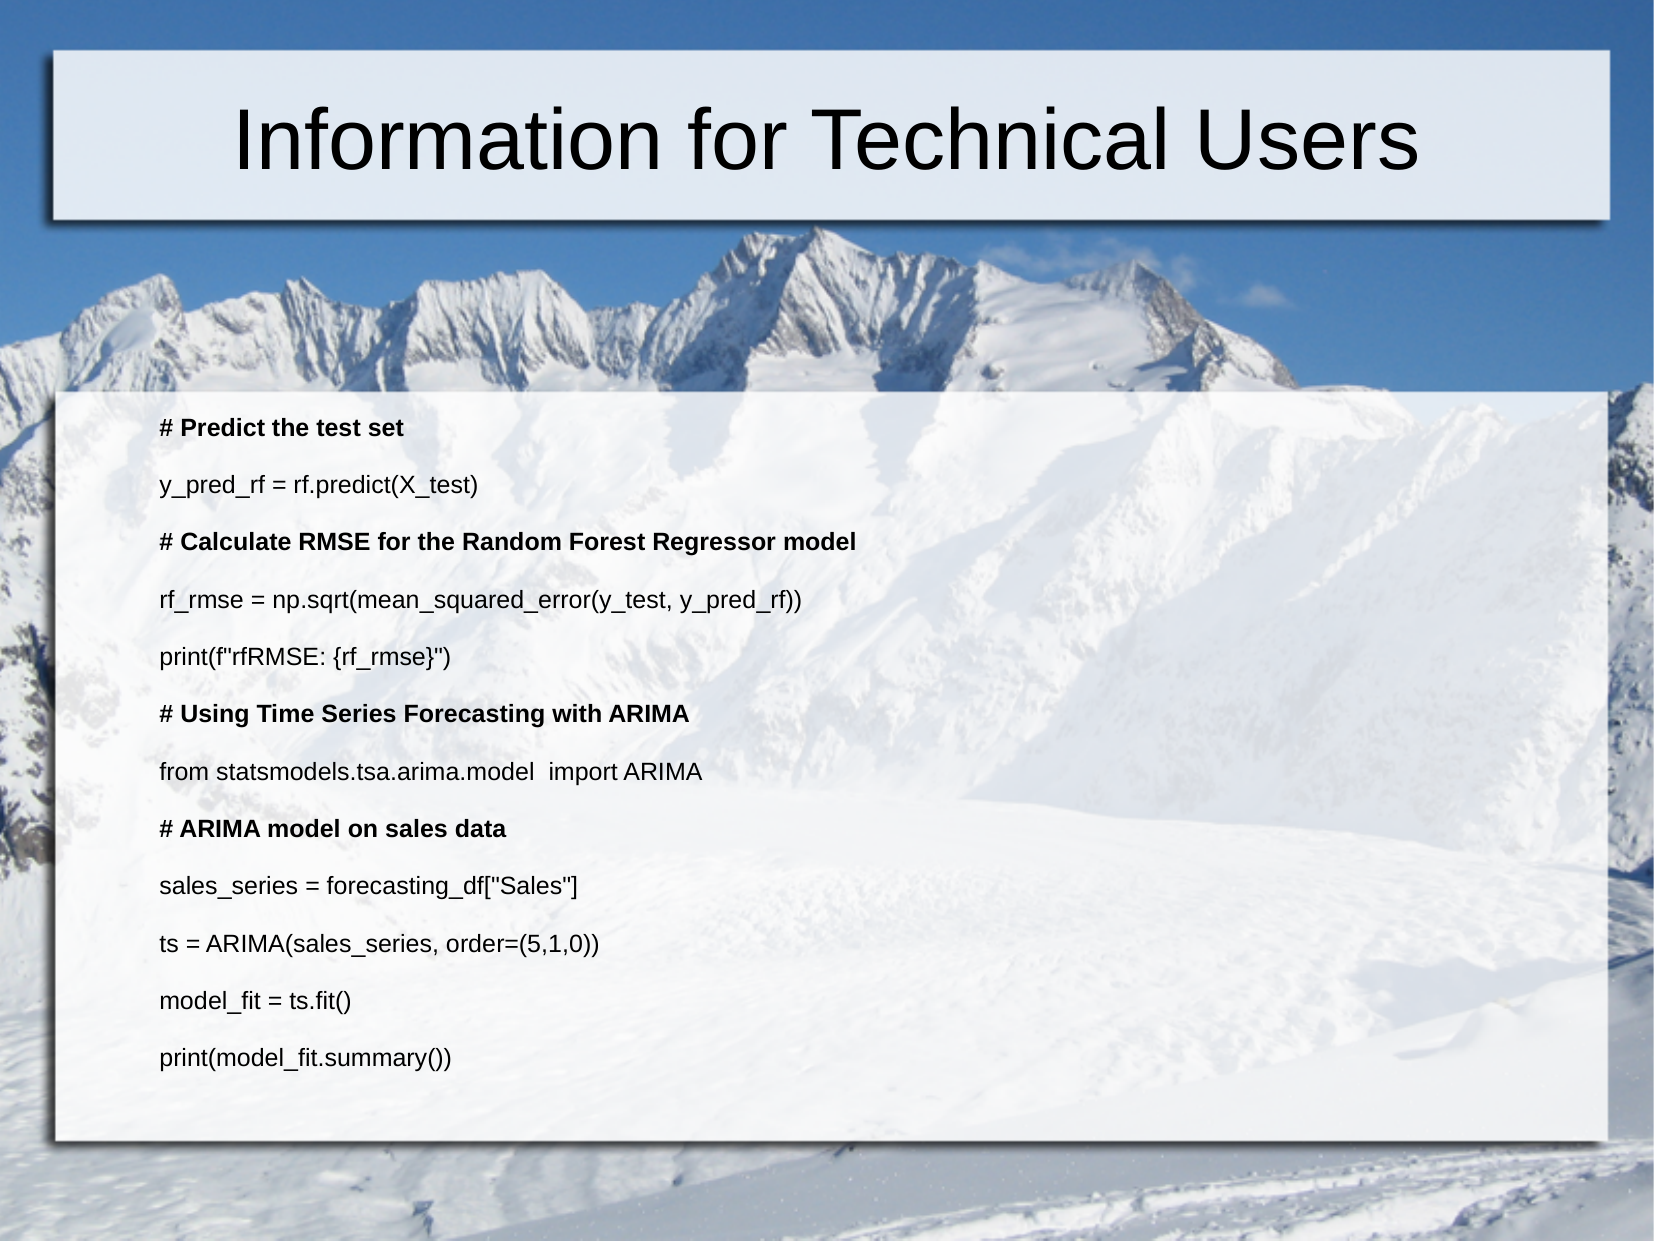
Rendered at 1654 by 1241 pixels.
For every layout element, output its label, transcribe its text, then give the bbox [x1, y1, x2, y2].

picture [0, 0, 1654, 1241]
title Information for Technical Users [59, 61, 1595, 219]
list # Predict the test set y_pred_rf = rf.predict(X_test) # Calculate RMSE for the Random Forest Regressor model rf_rmse = np.sqrt(mean_squared_error(y_test, y_pred_rf)) print(f"rfRMSE: {rf_rmse}") # Using Time Series Forecasting with ARIMA from statsmodels.tsa.arima.model import ARIMA # ARIMA model on sales data sales_series = forecasting_df["Sales"] ts = ARIMA(sales_series, order=(5,1,0)) model_fit = ts.fit() print(model_fit.summary()) [88, 413, 1571, 1109]
